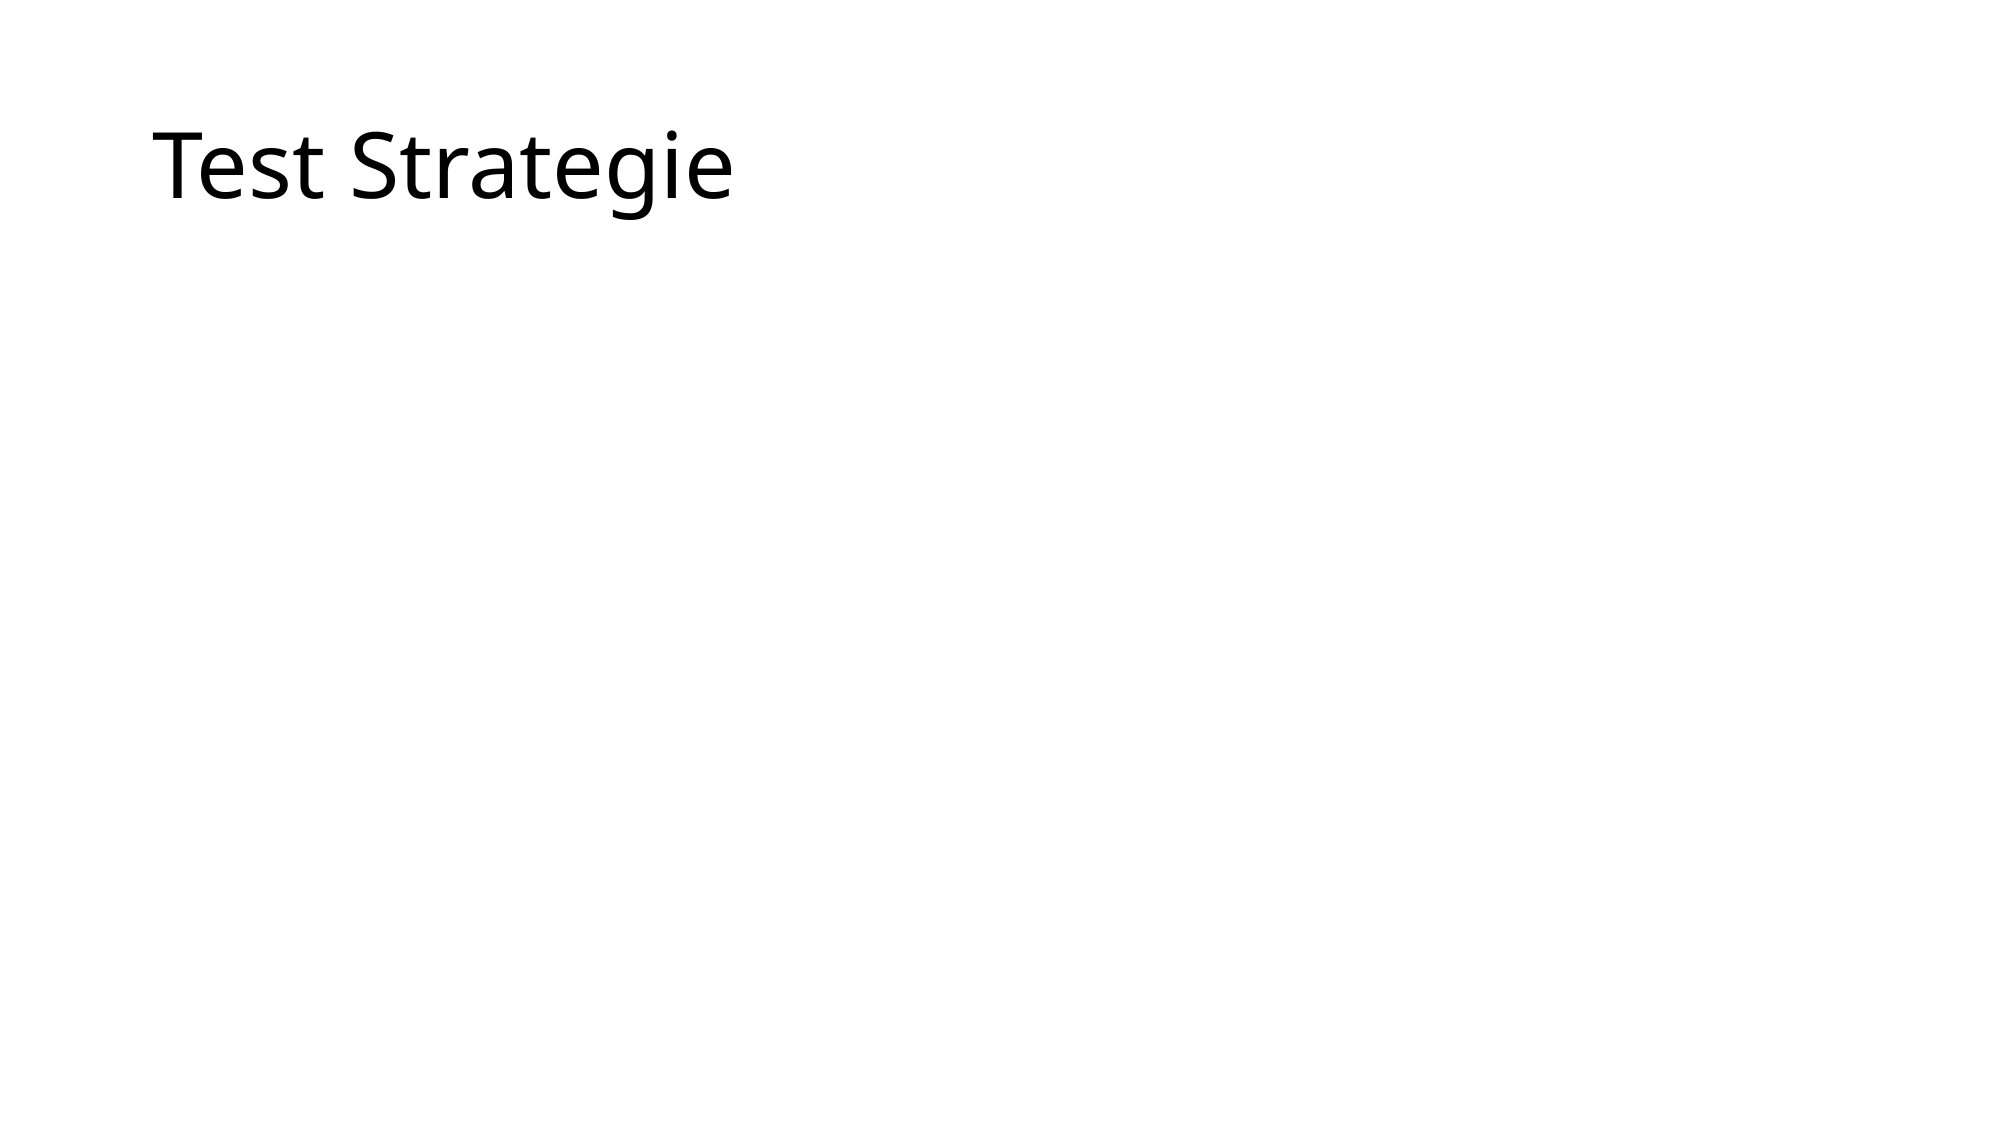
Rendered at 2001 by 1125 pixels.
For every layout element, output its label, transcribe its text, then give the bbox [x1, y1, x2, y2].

title Test Strategie [137, 59, 1863, 278]
